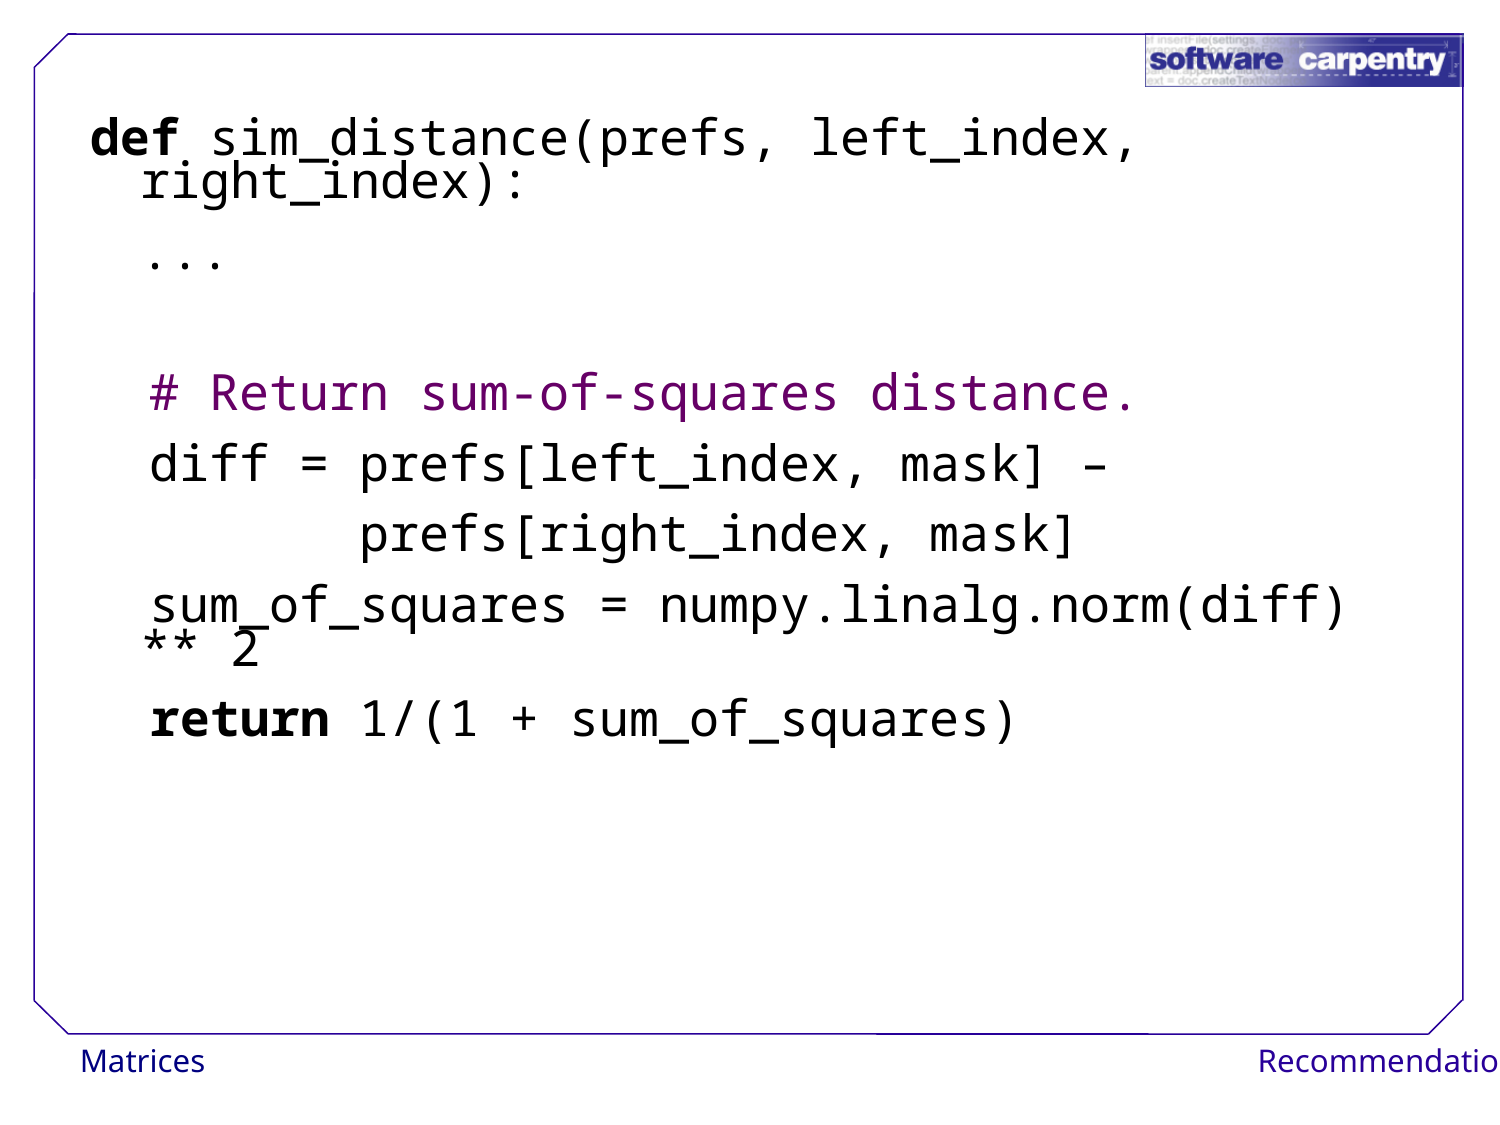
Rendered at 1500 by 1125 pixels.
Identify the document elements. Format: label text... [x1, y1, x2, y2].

picture [1145, 33, 1464, 87]
list def sim_distance(prefs, left_index, right_index): ... # Return sum-of-squares distance. diff = prefs[left_index, mask] – prefs[right_index, mask] sum_of_squares = numpy.linalg.norm(diff) ** 2 return 1/(1 + sum_of_squares) [75, 112, 1426, 1013]
